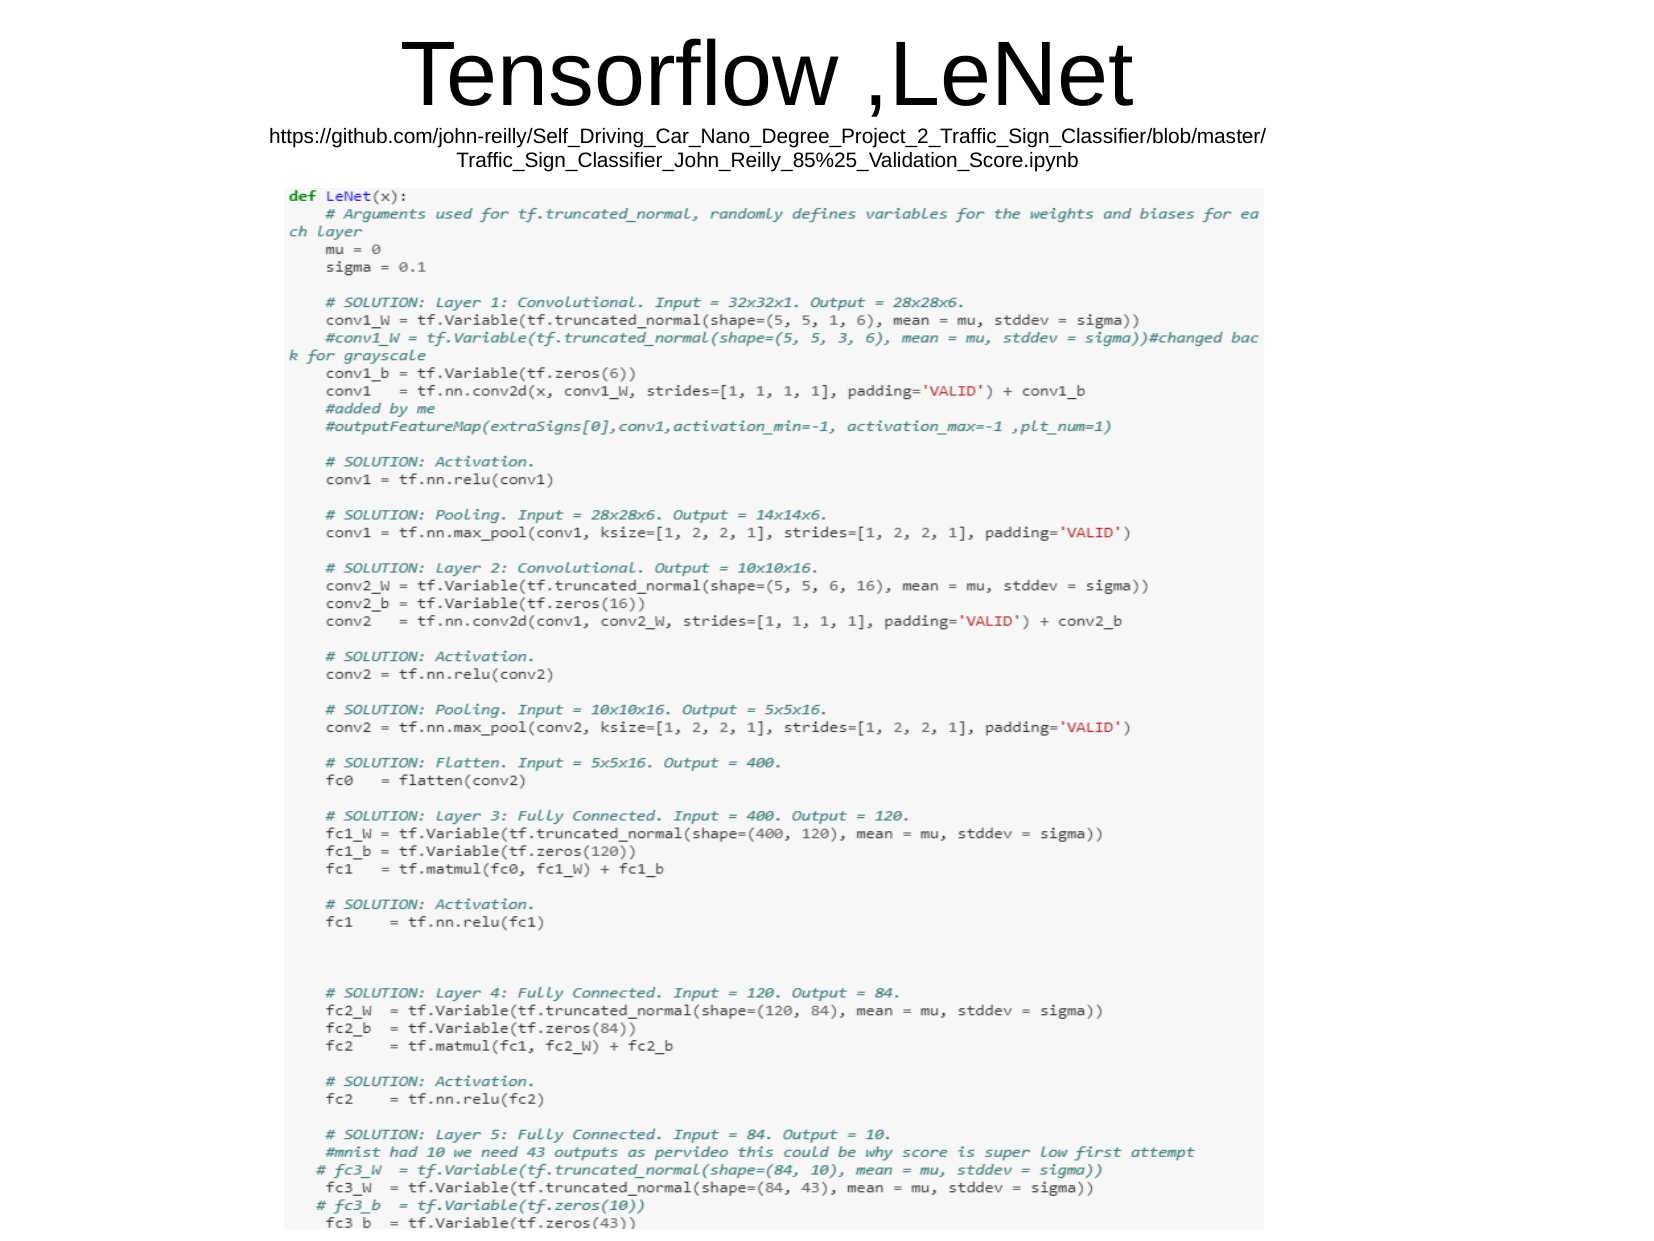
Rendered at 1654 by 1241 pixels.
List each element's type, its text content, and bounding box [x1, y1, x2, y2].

picture [284, 188, 1264, 1229]
title Tensorflow ,LeNet https://github.com/john-reilly/Self_Driving_Car_Nano_Degree_Project_2_Traffic_Sign_Classifier/blob/master/Traffic_Sign_Classifier_John_Reilly_85%25_Validation_Score.ipynb [23, 17, 1512, 178]
